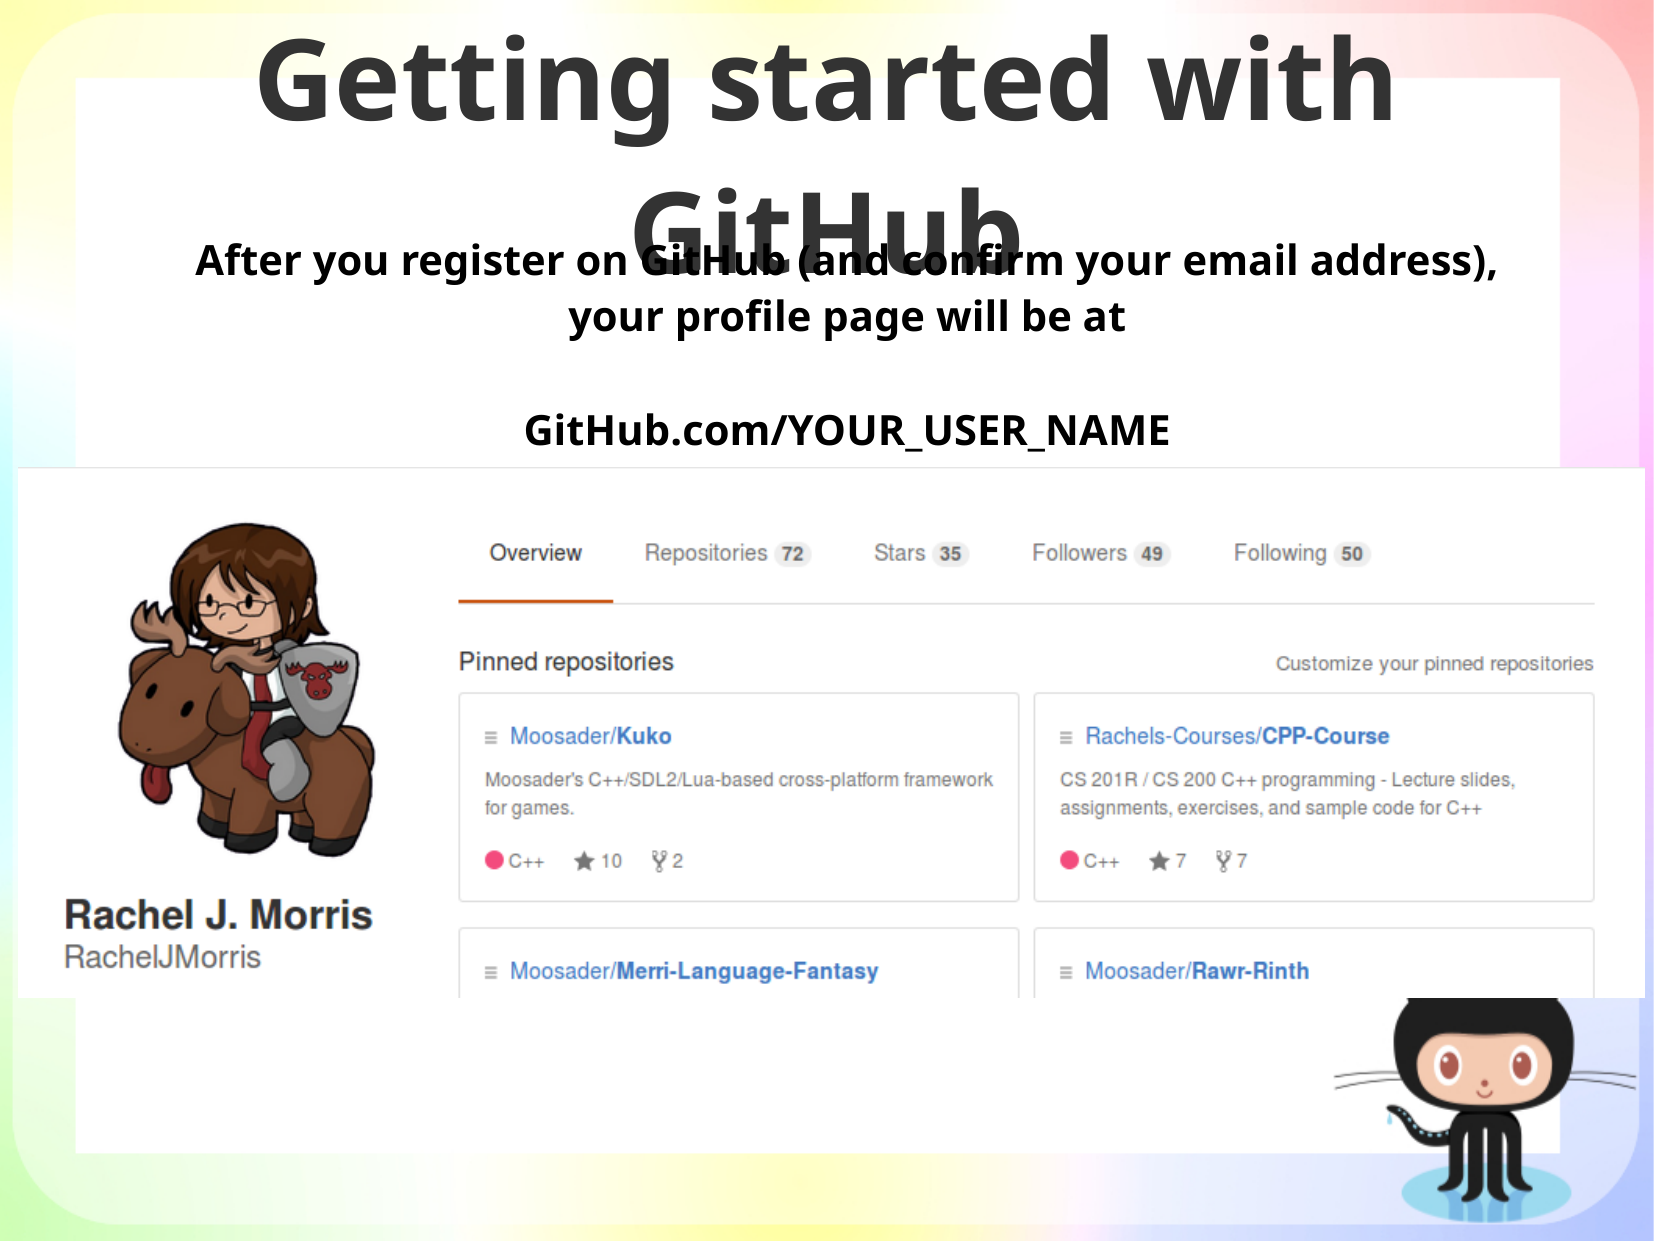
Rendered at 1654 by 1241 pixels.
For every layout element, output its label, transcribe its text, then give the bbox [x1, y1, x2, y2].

title Getting started with GitHub [82, 49, 1571, 257]
picture [0, 0, 1654, 1241]
text_box After you register on GitHub (and confirm your email address), your profile page will be at GitHub.com/YOUR_USER_NAME [160, 230, 1535, 419]
